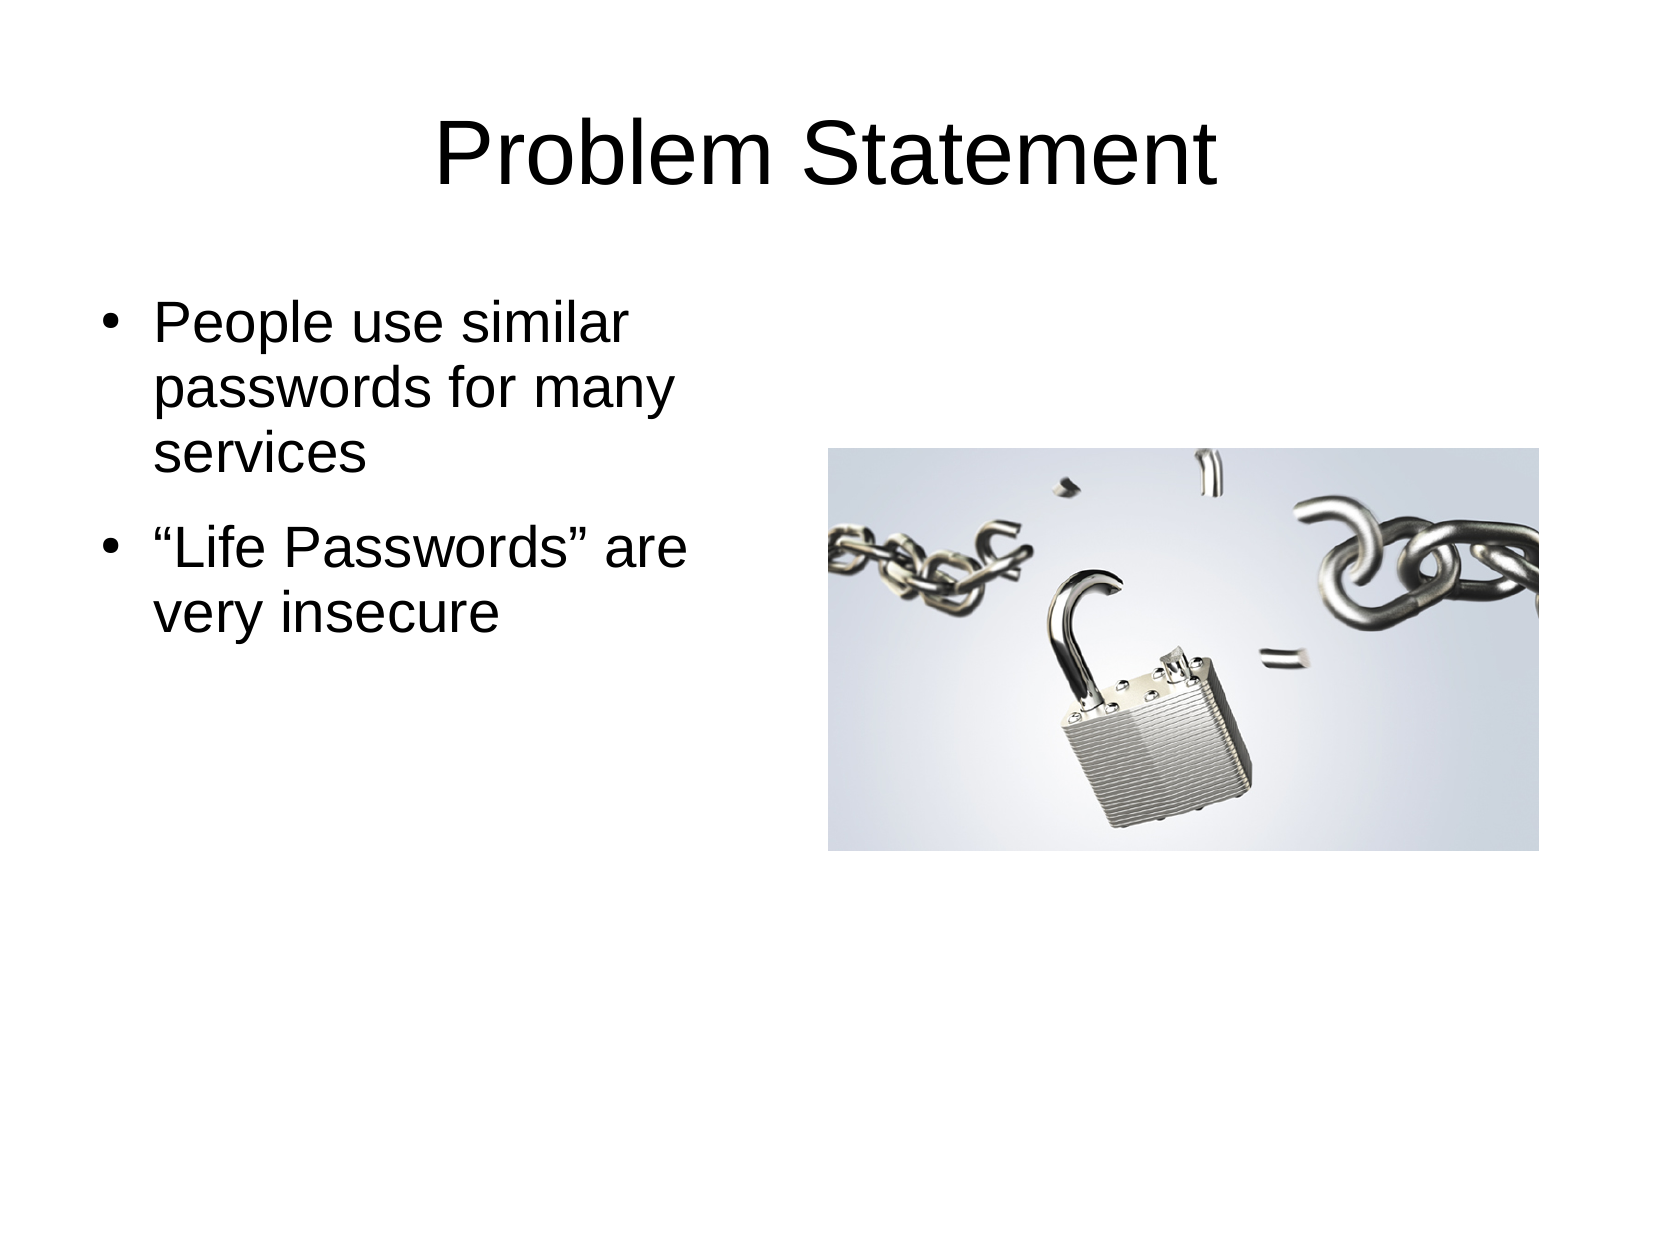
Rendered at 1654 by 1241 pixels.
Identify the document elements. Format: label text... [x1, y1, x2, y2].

list People use similar passwords for many services “Life Passwords” are very insecure [82, 290, 793, 1010]
picture [828, 448, 1539, 851]
title Problem Statement [82, 49, 1571, 257]
